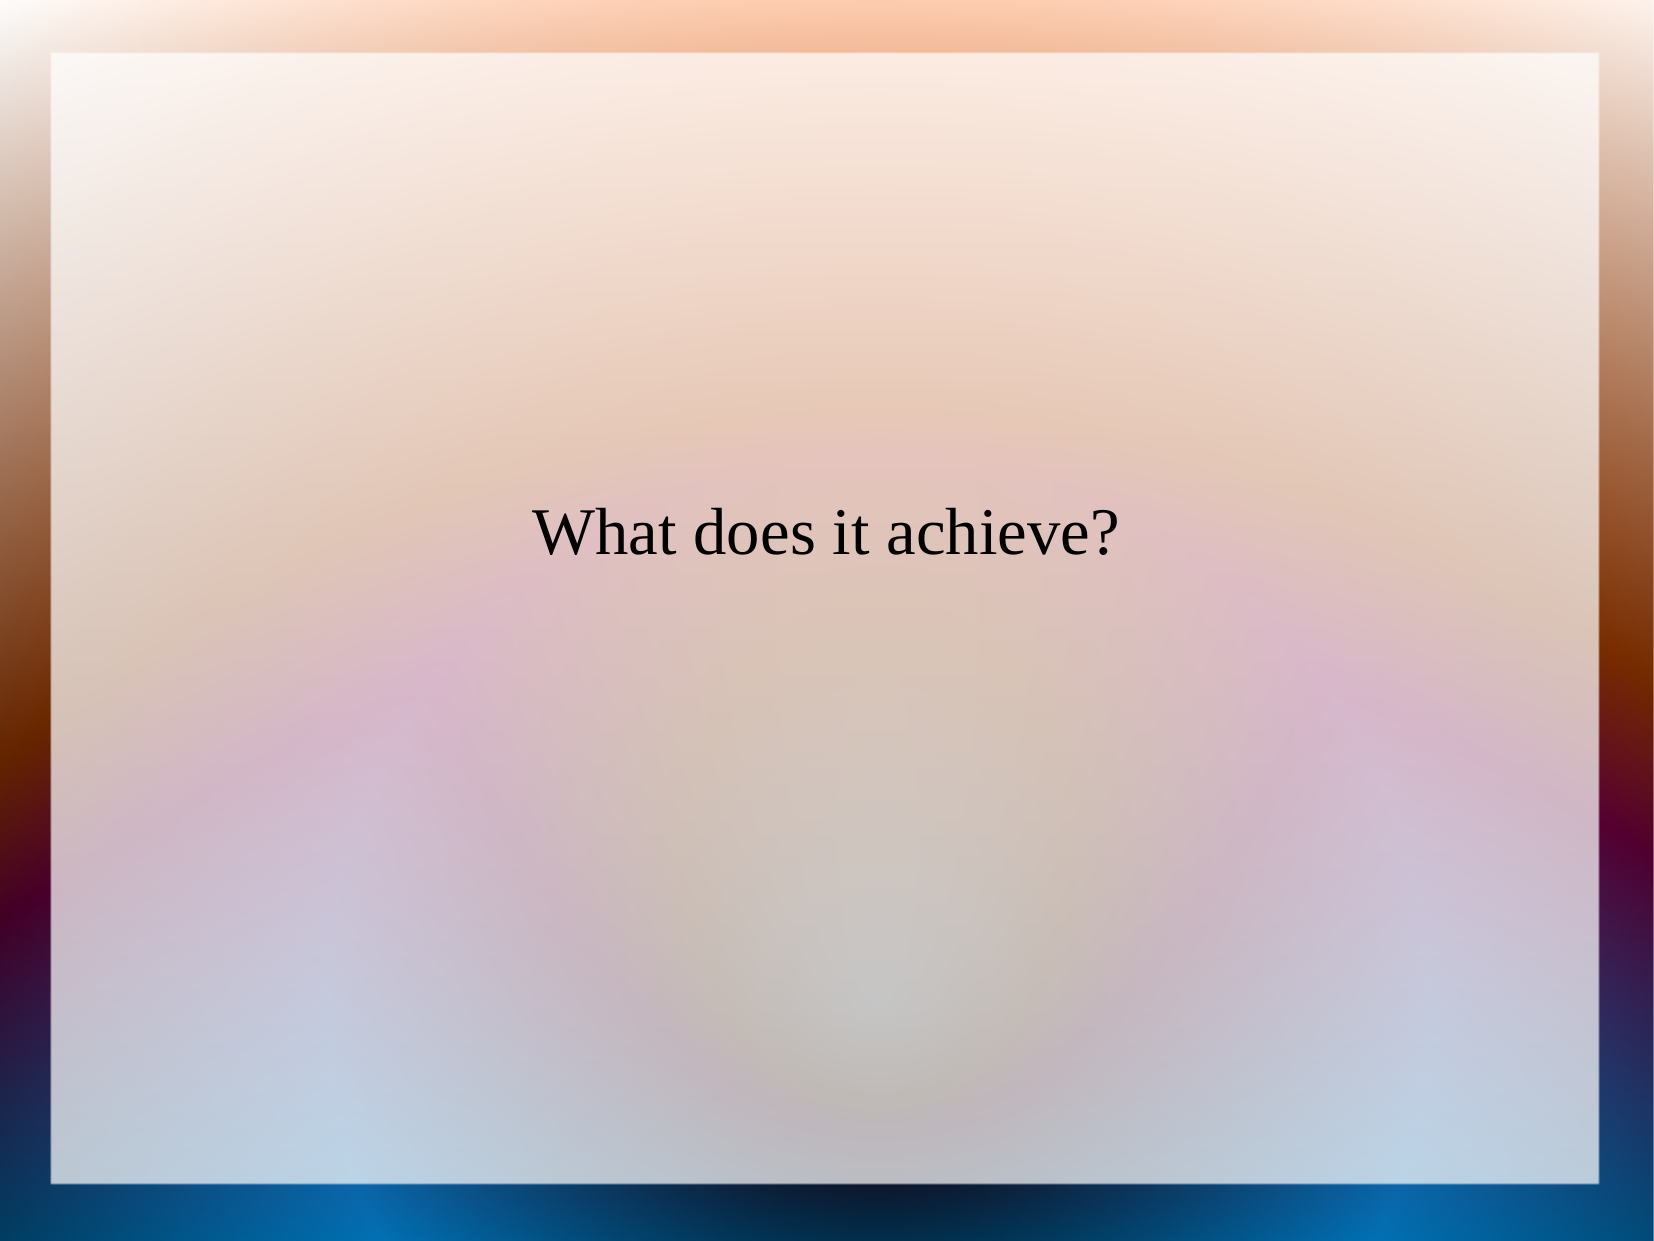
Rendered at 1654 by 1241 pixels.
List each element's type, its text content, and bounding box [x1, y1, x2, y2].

picture [0, 0, 1654, 1241]
subtitle What does it achieve? [82, 55, 1571, 1010]
